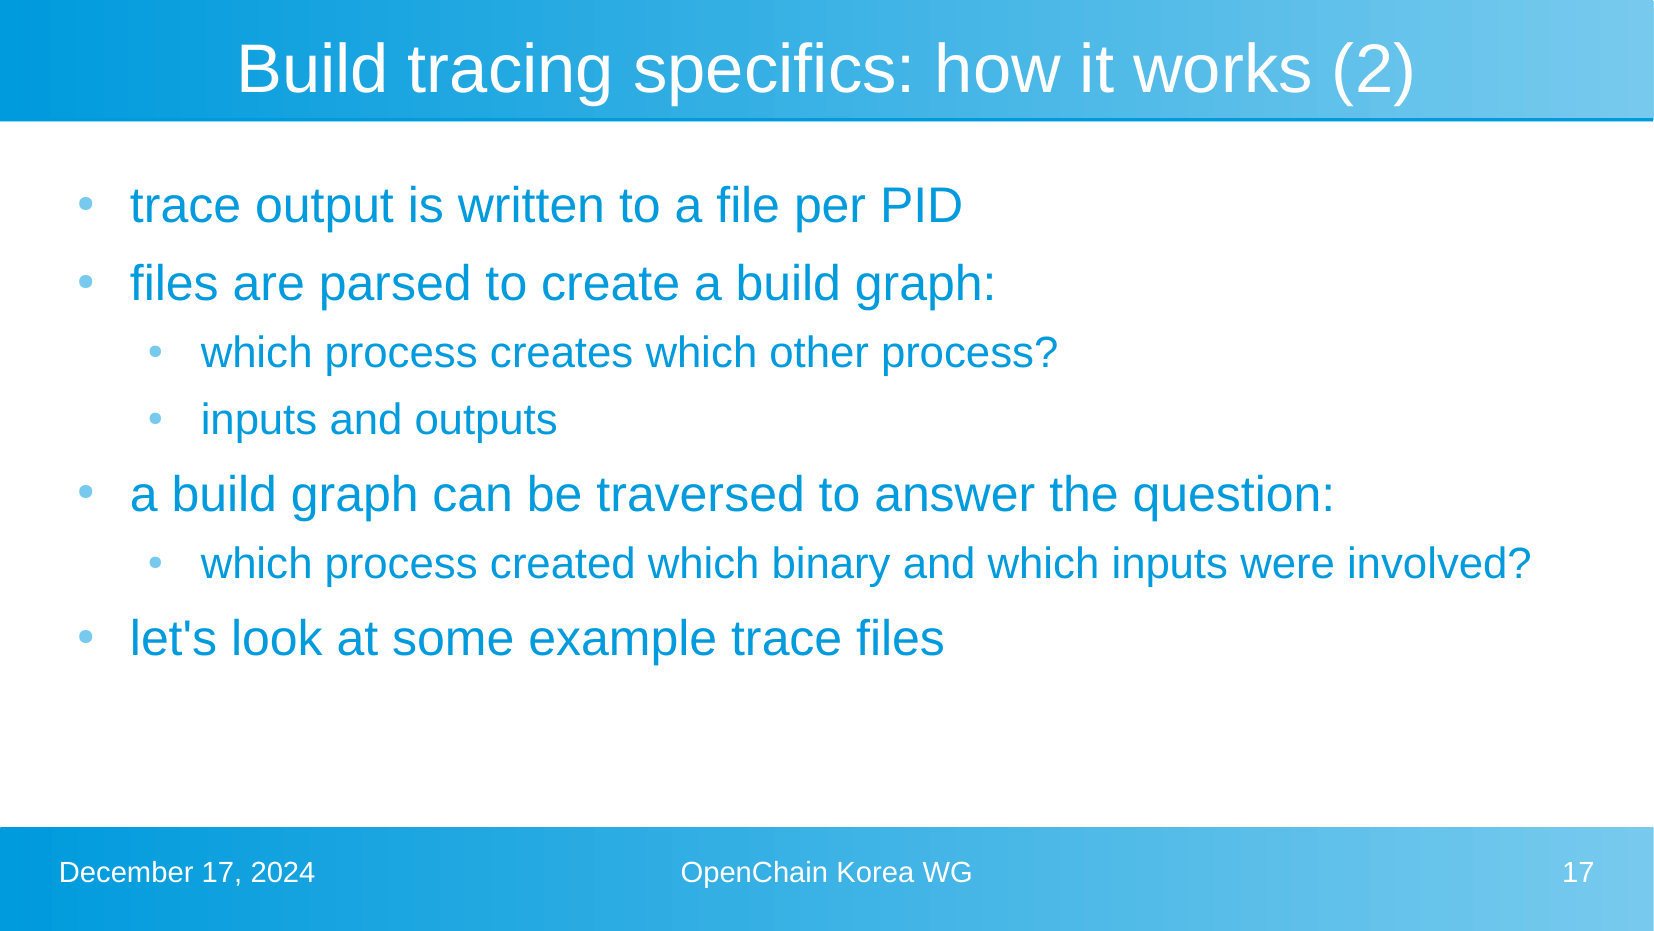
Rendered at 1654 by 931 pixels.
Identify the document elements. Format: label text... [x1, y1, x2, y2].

list trace output is written to a file per PID files are parsed to create a build graph: which process creates which other process? inputs and outputs a build graph can be traversed to answer the question: which process created which binary and which inputs were involved? let's look at some example trace files [59, 177, 1595, 768]
title Build tracing specifics: how it works (2) [59, 29, 1595, 108]
